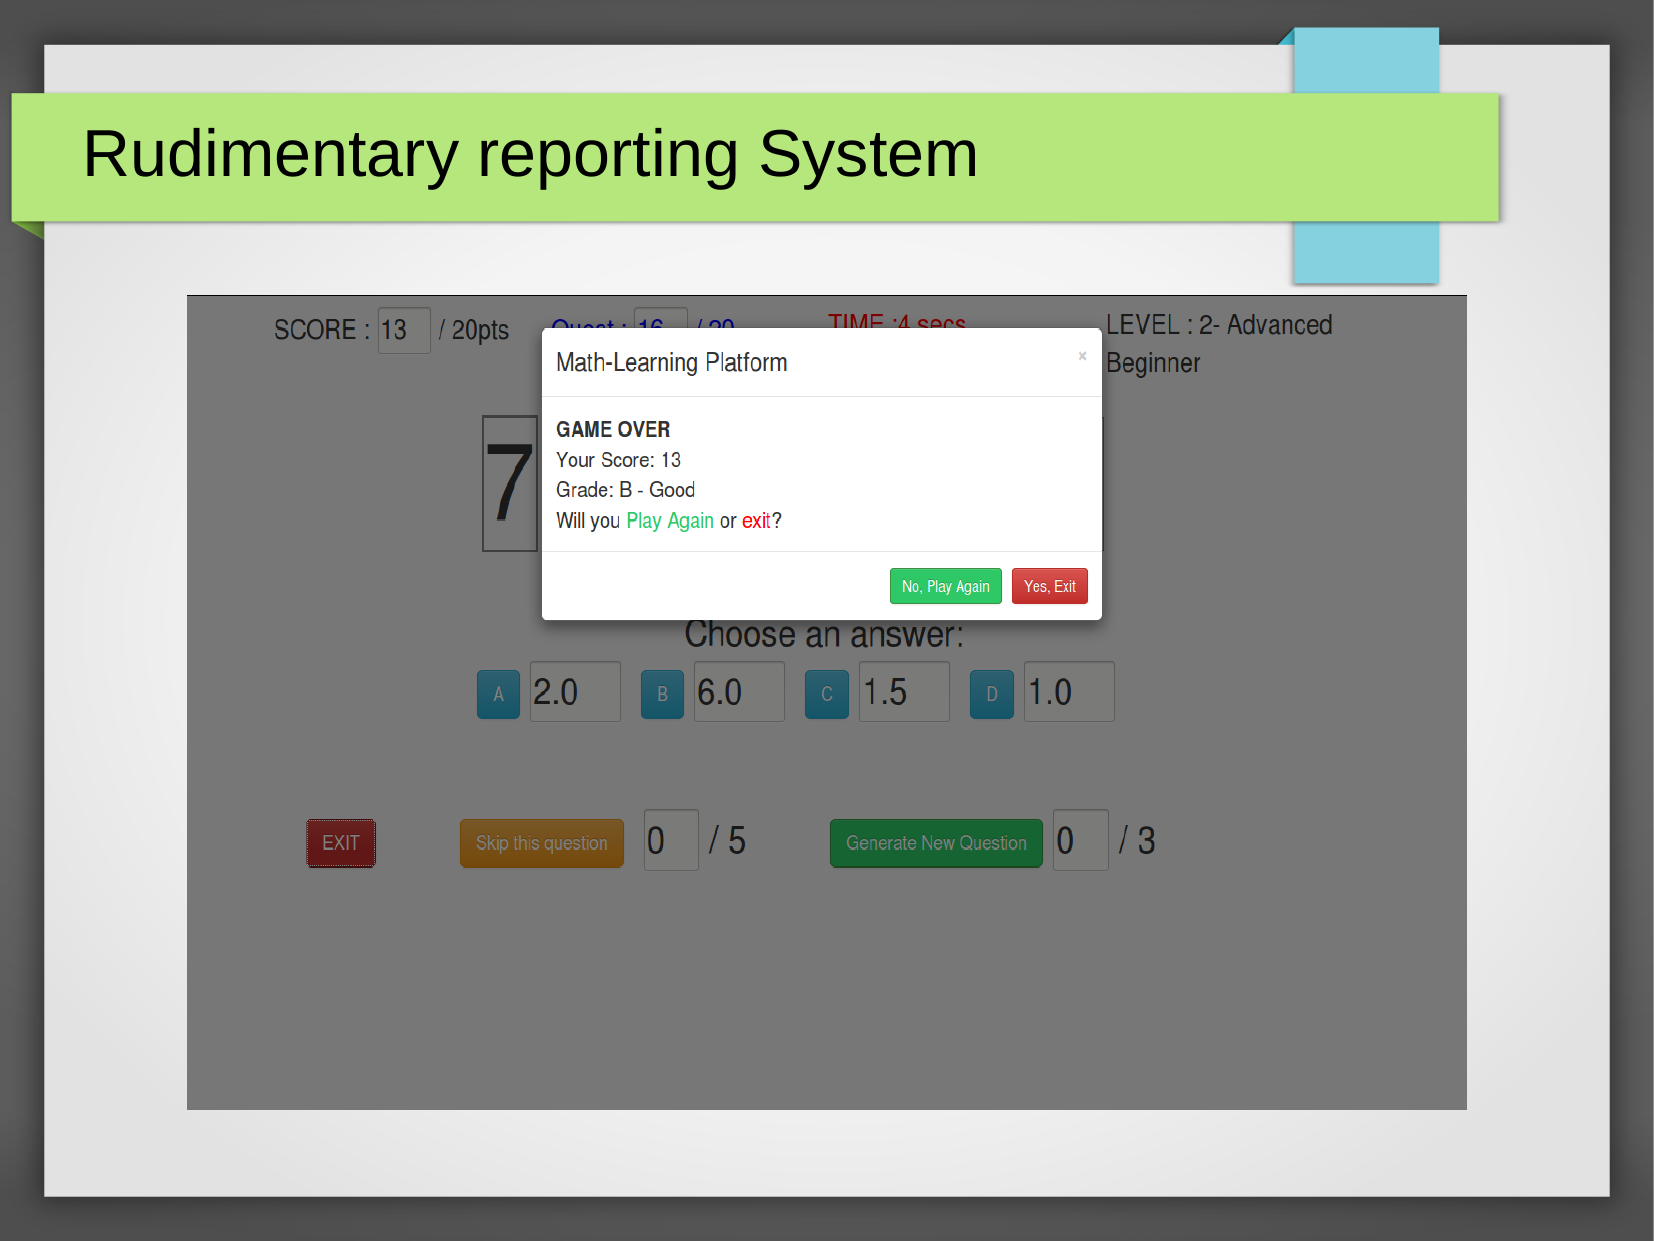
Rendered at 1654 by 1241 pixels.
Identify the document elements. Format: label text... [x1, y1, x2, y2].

title Rudimentary reporting System [82, 94, 1264, 213]
picture [0, 0, 1654, 1241]
